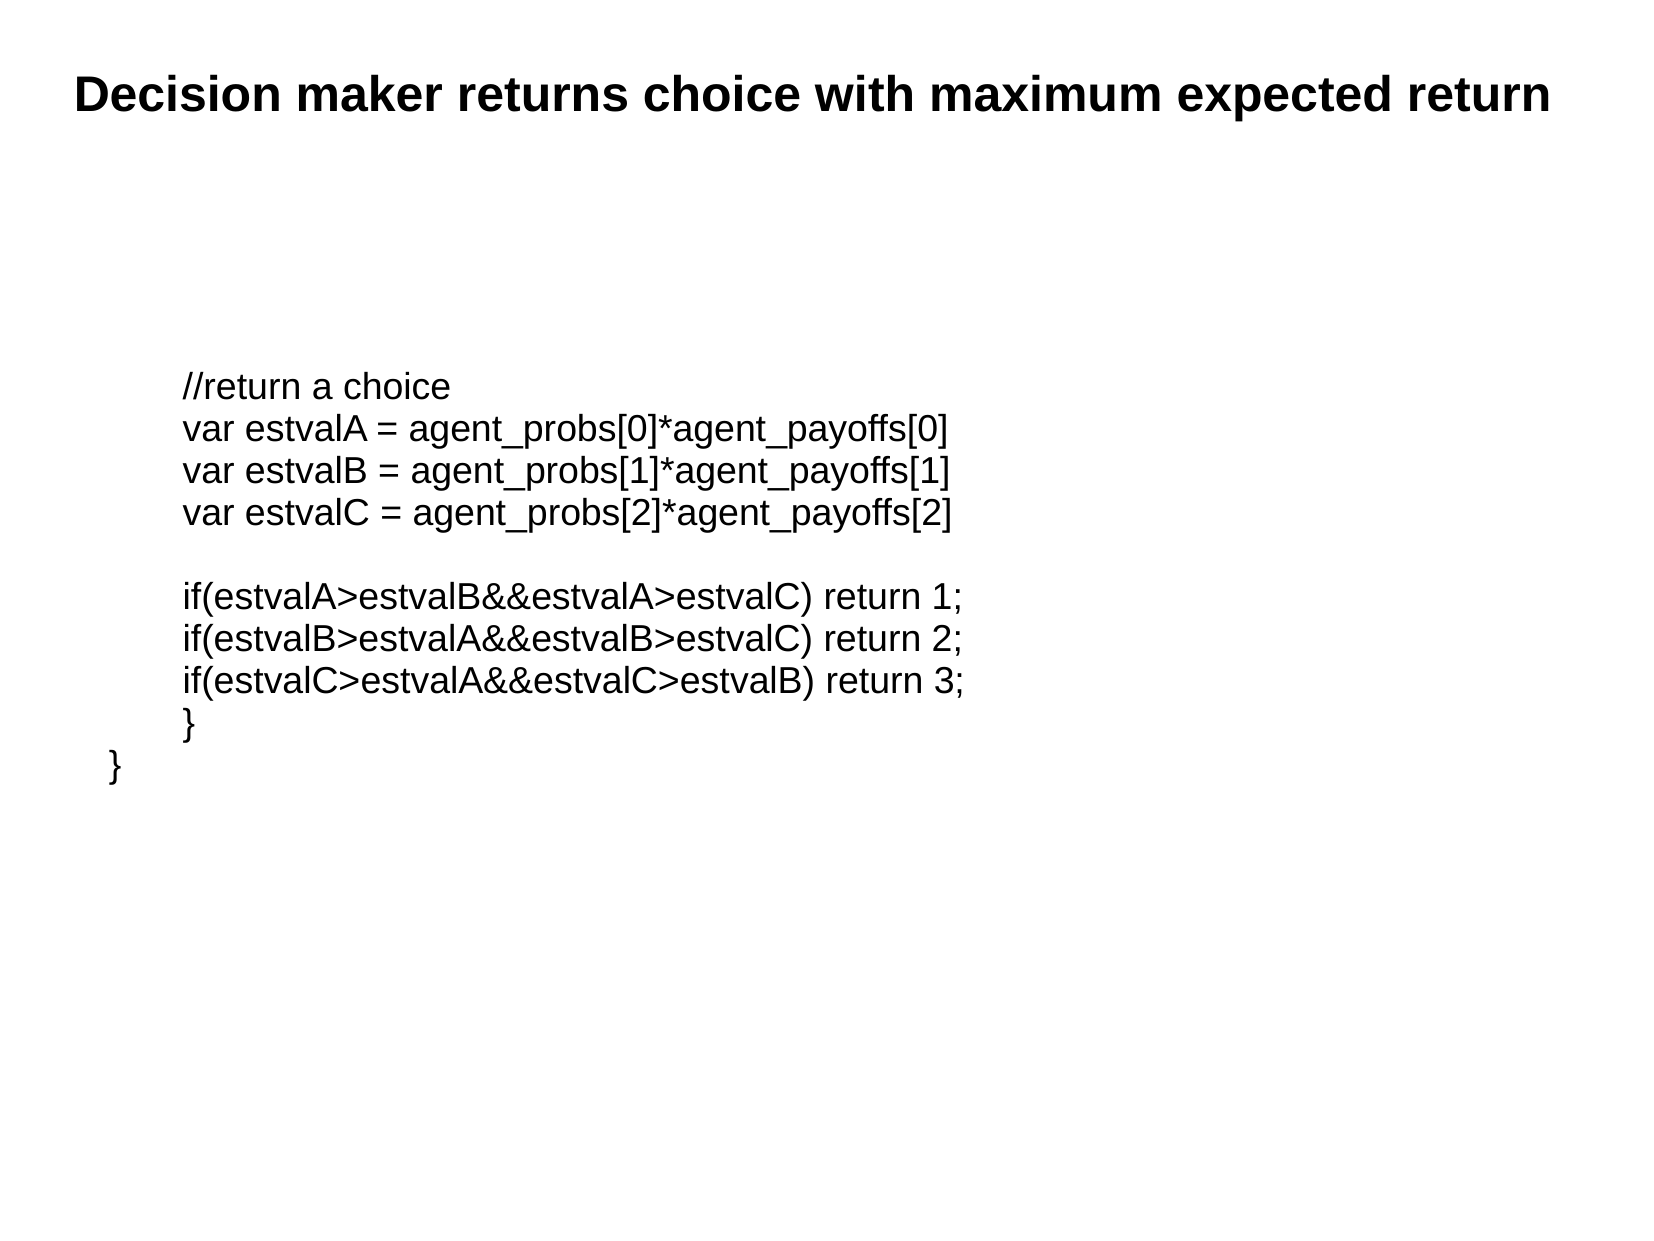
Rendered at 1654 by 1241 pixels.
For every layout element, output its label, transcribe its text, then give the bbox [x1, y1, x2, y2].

text_box Decision maker returns choice with maximum expected return [59, 59, 1642, 158]
text_box //return a choice var estvalA = agent_probs[0]*agent_payoffs[0] var estvalB = agent_probs[1]*agent_payoffs[1] var estvalC = agent_probs[2]*agent_payoffs[2] if(estvalA>estvalB&&estvalA>estvalC) return 1; if(estvalB>estvalA&&estvalB>estvalC) return 2; if(estvalC>estvalA&&estvalC>estvalB) return 3; } } [94, 357, 1276, 827]
